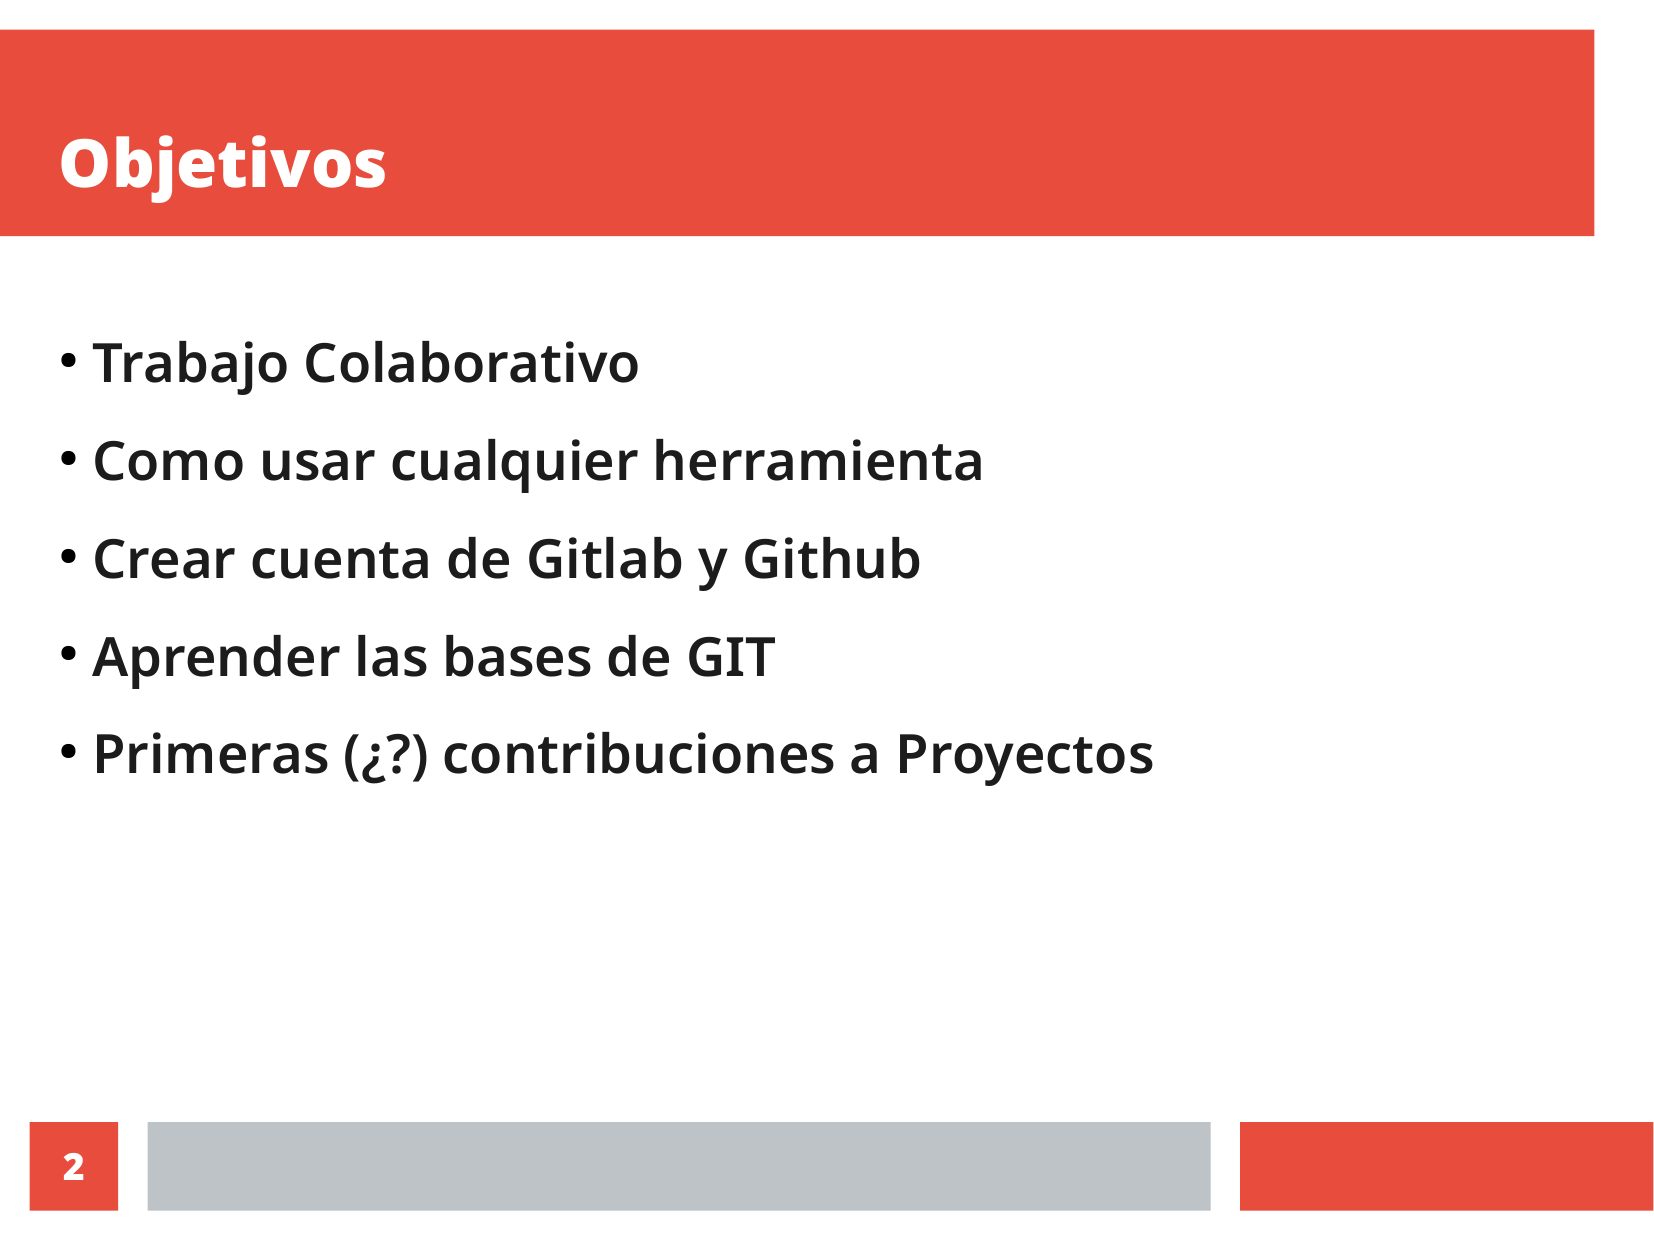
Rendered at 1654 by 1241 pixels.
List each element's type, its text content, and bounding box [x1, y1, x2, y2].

list Trabajo Colaborativo Como usar cualquier herramienta Crear cuenta de Gitlab y Github Aprender las bases de GIT Primeras (¿?) contribuciones a Proyectos [59, 324, 1565, 1093]
title Objetivos [59, 59, 1595, 207]
